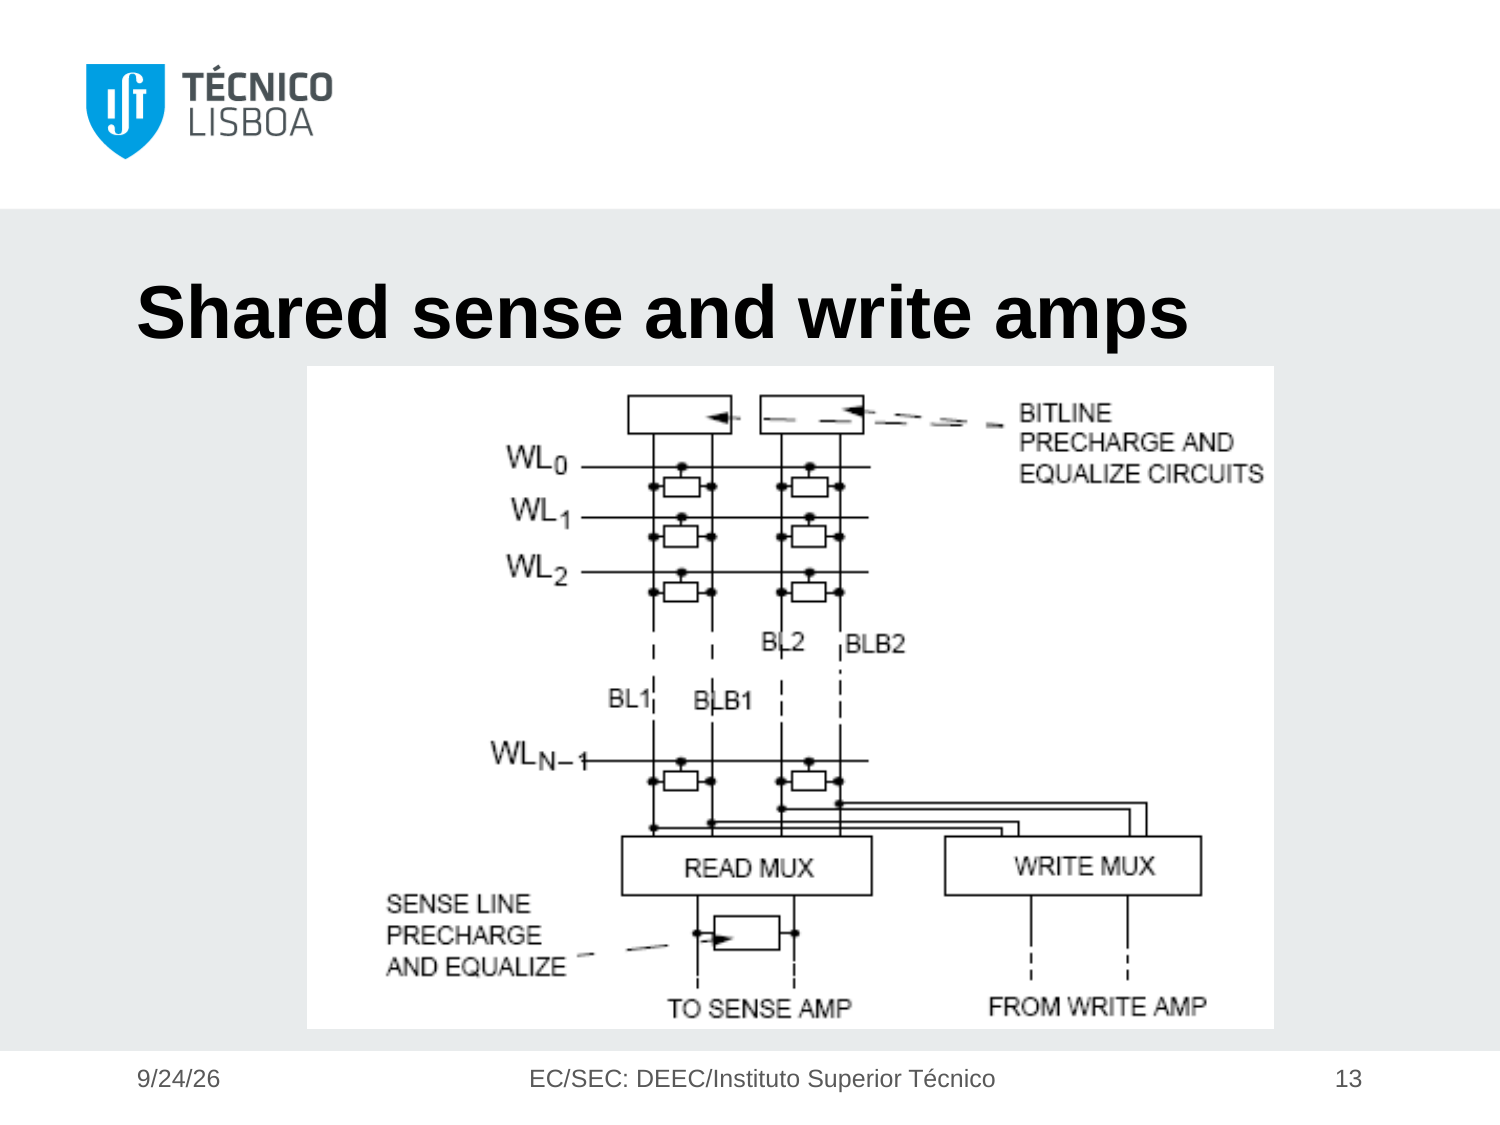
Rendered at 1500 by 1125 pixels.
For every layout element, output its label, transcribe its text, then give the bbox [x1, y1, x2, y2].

slide_number 11/29/18 [121, 1052, 425, 1103]
footer EC/SEC: DEEC/Instituto Superior Técnico [512, 1052, 1021, 1103]
slide_number <number> [1077, 1052, 1378, 1103]
title Shared sense and write amps [121, 237, 1378, 381]
picture [0, 0, 1500, 1125]
